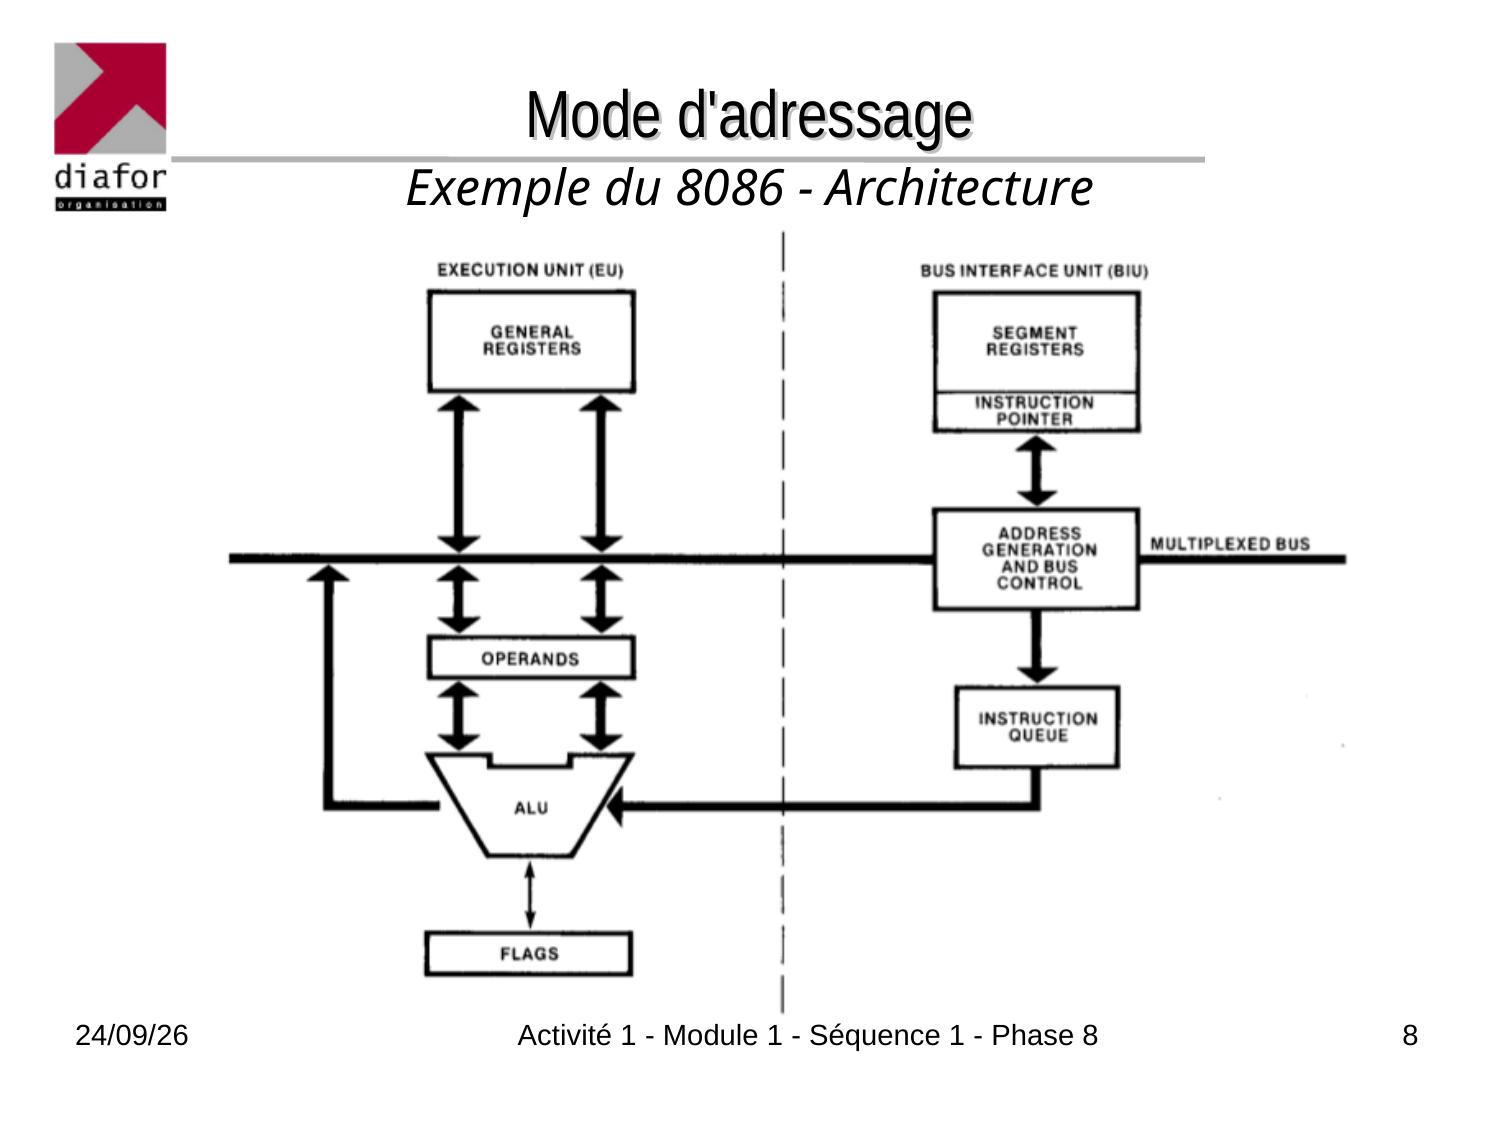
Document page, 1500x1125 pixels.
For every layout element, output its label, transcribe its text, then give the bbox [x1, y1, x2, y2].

picture [53, 42, 168, 213]
title Mode d'adressage Exemple du 8086 - Architecture [75, 45, 1426, 250]
picture [177, 218, 1359, 1019]
